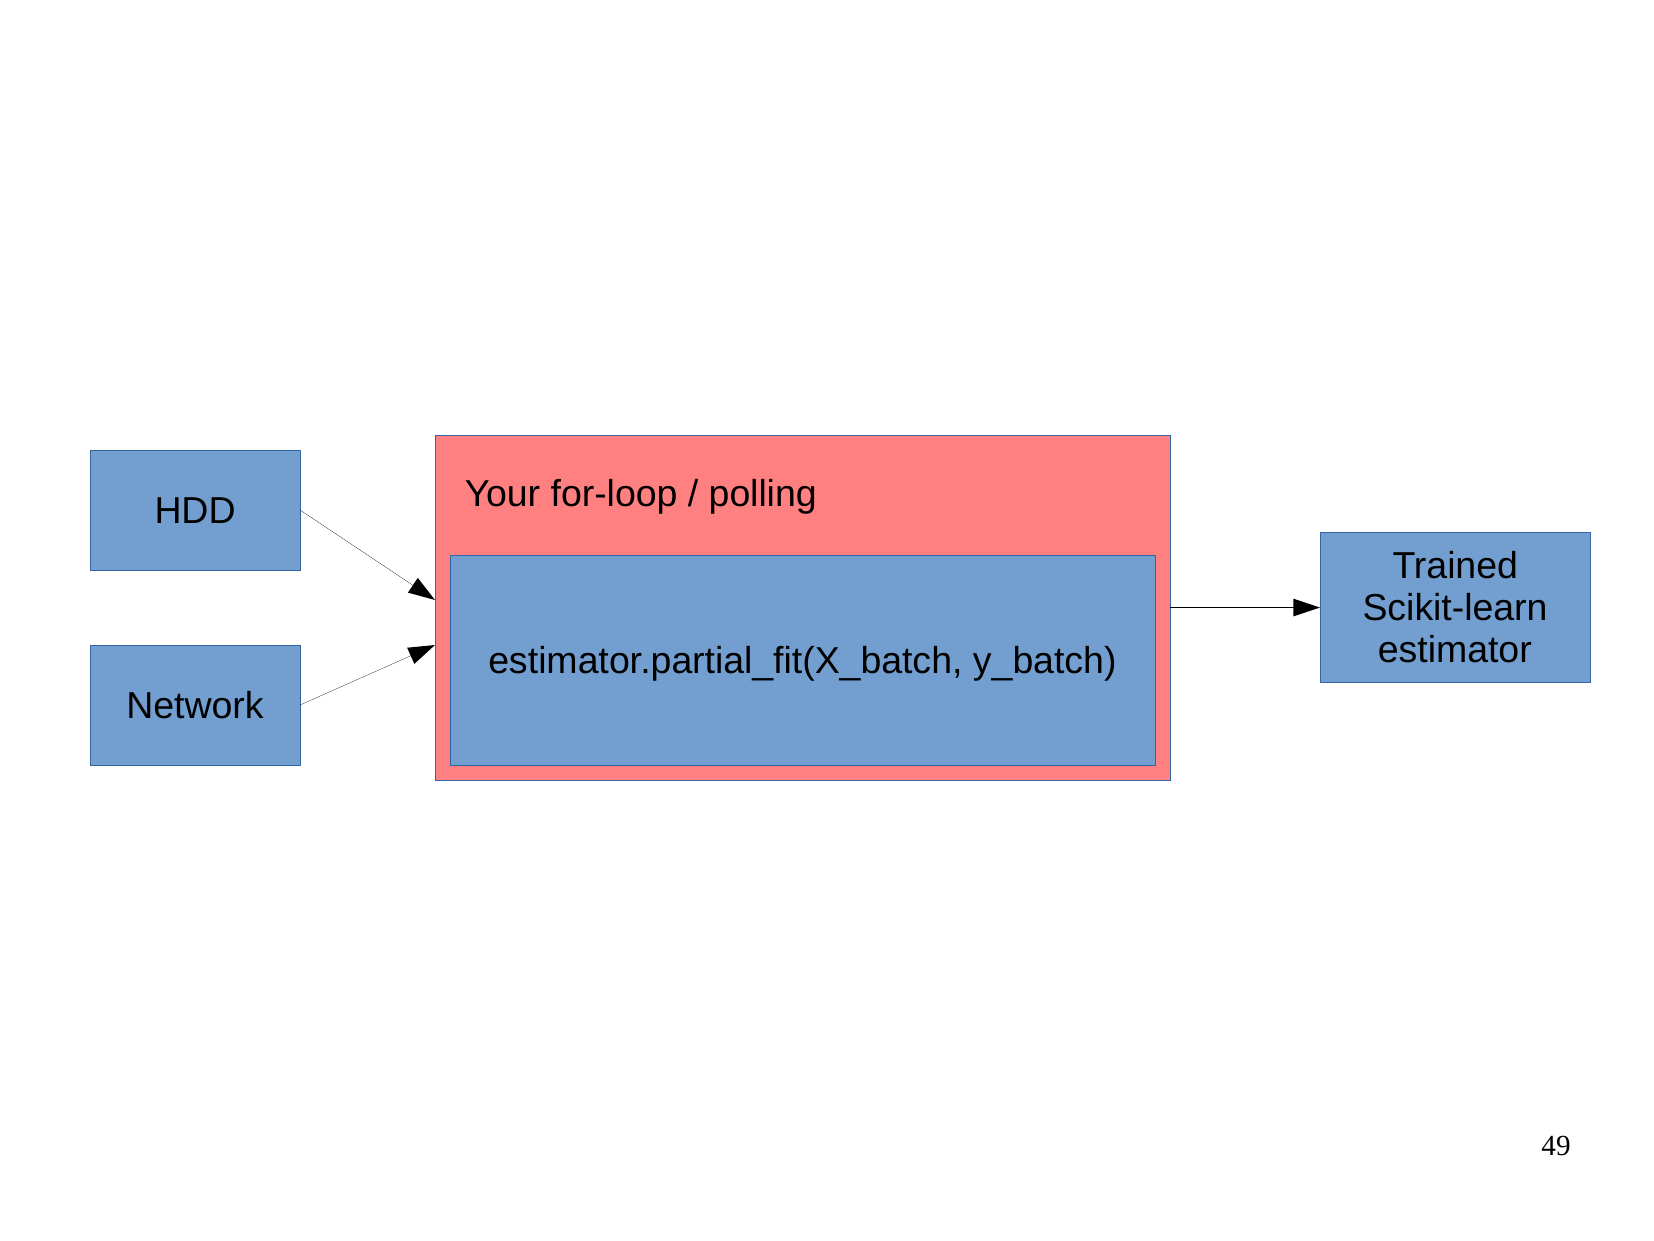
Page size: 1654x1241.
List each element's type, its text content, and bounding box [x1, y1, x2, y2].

text_box HDD [90, 450, 301, 571]
text_box Trained Scikit-learn estimator [1320, 532, 1591, 683]
text_box estimator.partial_fit(X_batch, y_batch) [450, 555, 1156, 766]
text_box Your for-loop / polling [450, 465, 1111, 564]
text_box Network [90, 645, 301, 766]
text_box [435, 435, 1171, 781]
